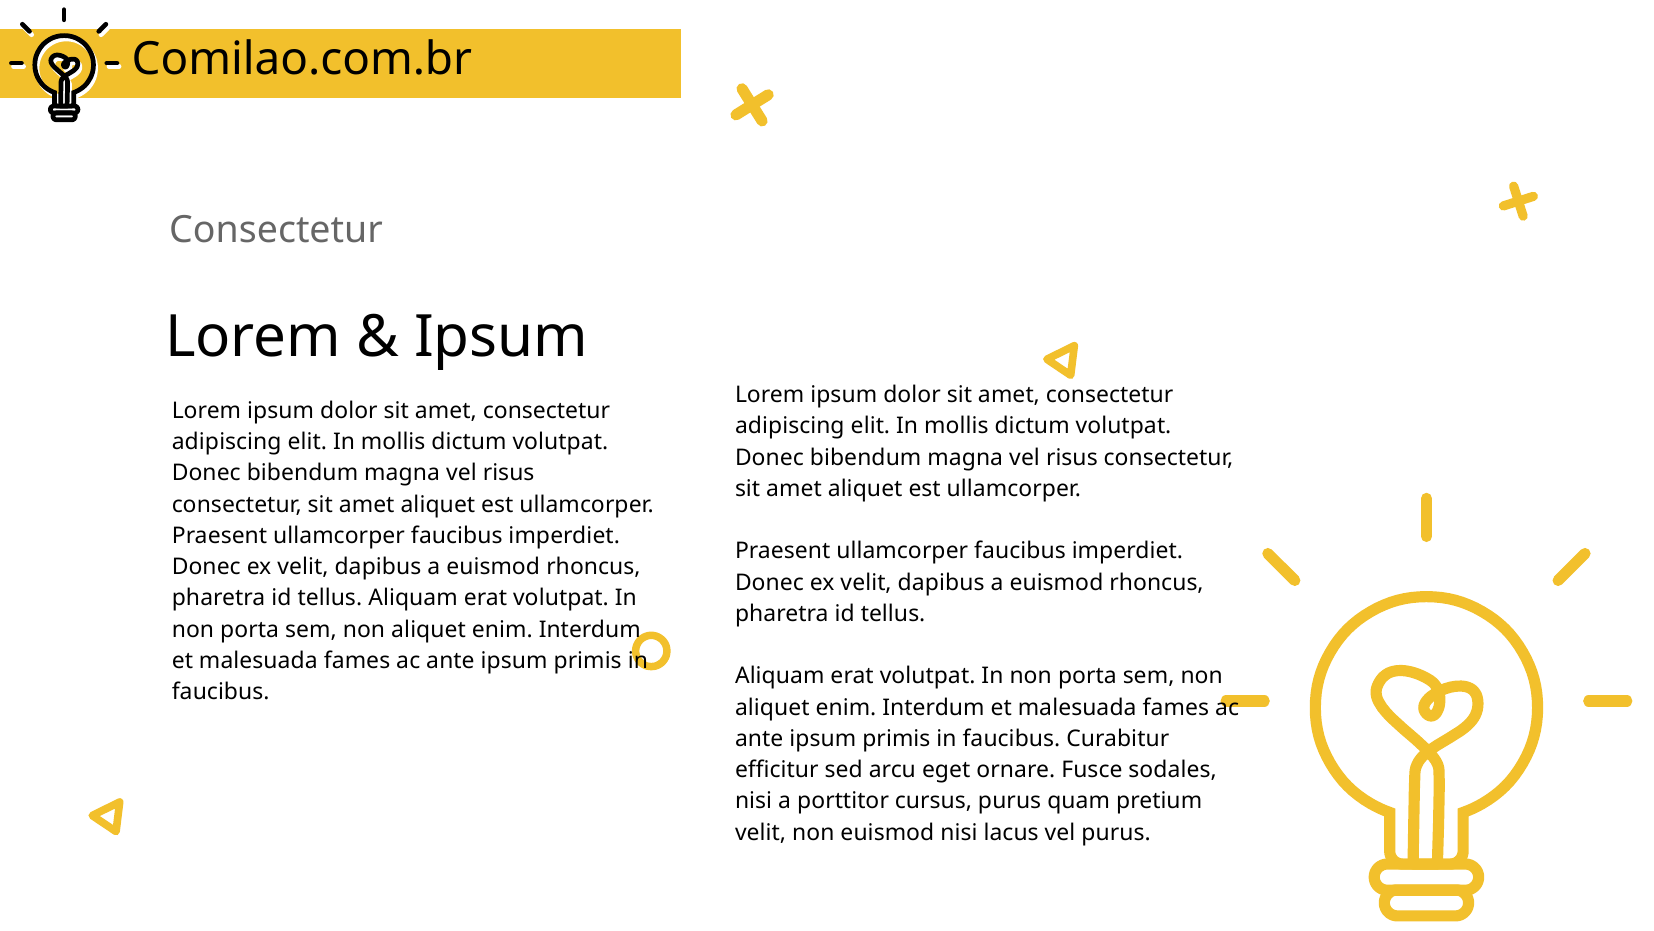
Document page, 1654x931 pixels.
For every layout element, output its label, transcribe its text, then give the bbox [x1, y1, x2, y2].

title Comilao.com.br [131, 16, 578, 97]
title Consectetur [169, 202, 466, 256]
title Lorem & Ipsum [165, 289, 803, 379]
text_box Lorem ipsum dolor sit amet, consectetur adipiscing elit. In mollis dictum volutpat. Donec bibendum magna vel risus consectetur, sit amet aliquet est ullamcorper. Praesent ullamcorper faucibus imperdiet. Donec ex velit, dapibus a euismod rhoncus, pharetra id tellus. Aliquam erat volutpat. In non porta sem, non aliquet enim. Interdum et malesuada fames ac ante ipsum primis in faucibus. Curabitur efficitur sed arcu eget ornare. Fusce sodales, nisi a porttitor cursus, purus quam pretium velit, non euismod nisi lacus vel purus. [735, 378, 1246, 847]
text_box Lorem ipsum dolor sit amet, consectetur adipiscing elit. In mollis dictum volutpat. Donec bibendum magna vel risus consectetur, sit amet aliquet est ullamcorper. Praesent ullamcorper faucibus imperdiet. Donec ex velit, dapibus a euismod rhoncus, pharetra id tellus. Aliquam erat volutpat. In non porta sem, non aliquet enim. Interdum et malesuada fames ac ante ipsum primis in faucibus. [171, 393, 661, 707]
